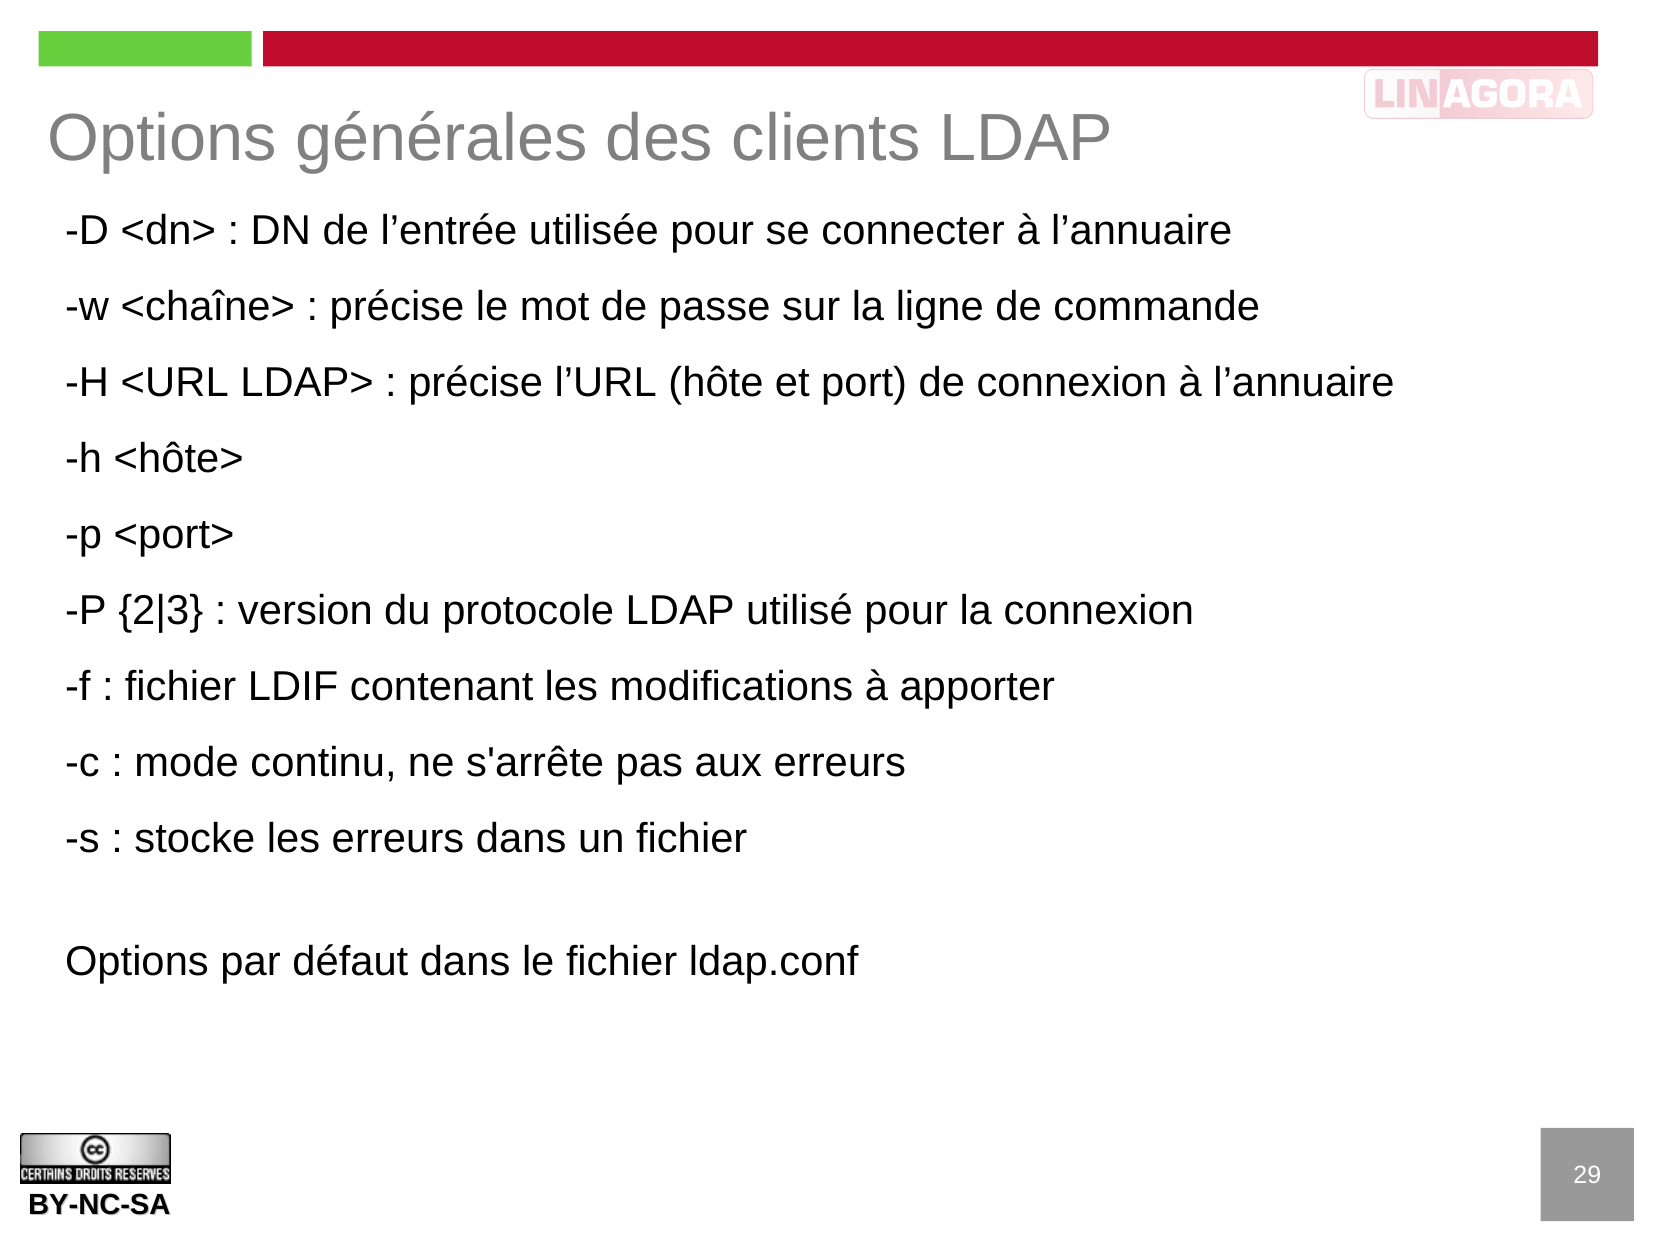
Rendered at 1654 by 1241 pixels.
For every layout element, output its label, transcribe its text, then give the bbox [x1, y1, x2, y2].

title Options générales des clients LDAP [47, 97, 1447, 178]
list -D <dn> : DN de l’entrée utilisée pour se connecter à l’annuaire -w <chaîne> : précise le mot de passe sur la ligne de commande -H <URL LDAP> : précise l’URL (hôte et port) de connexion à l’annuaire -h <hôte> -p <port> -P {2|3} : version du protocole LDAP utilisé pour la connexion -f : fichier LDIF contenant les modifications à apporter -c : mode continu, ne s'arrête pas aux erreurs -s : stocke les erreurs dans un fichier Options par défaut dans le fichier ldap.conf [47, 206, 1625, 1093]
picture [20, 1133, 171, 1184]
